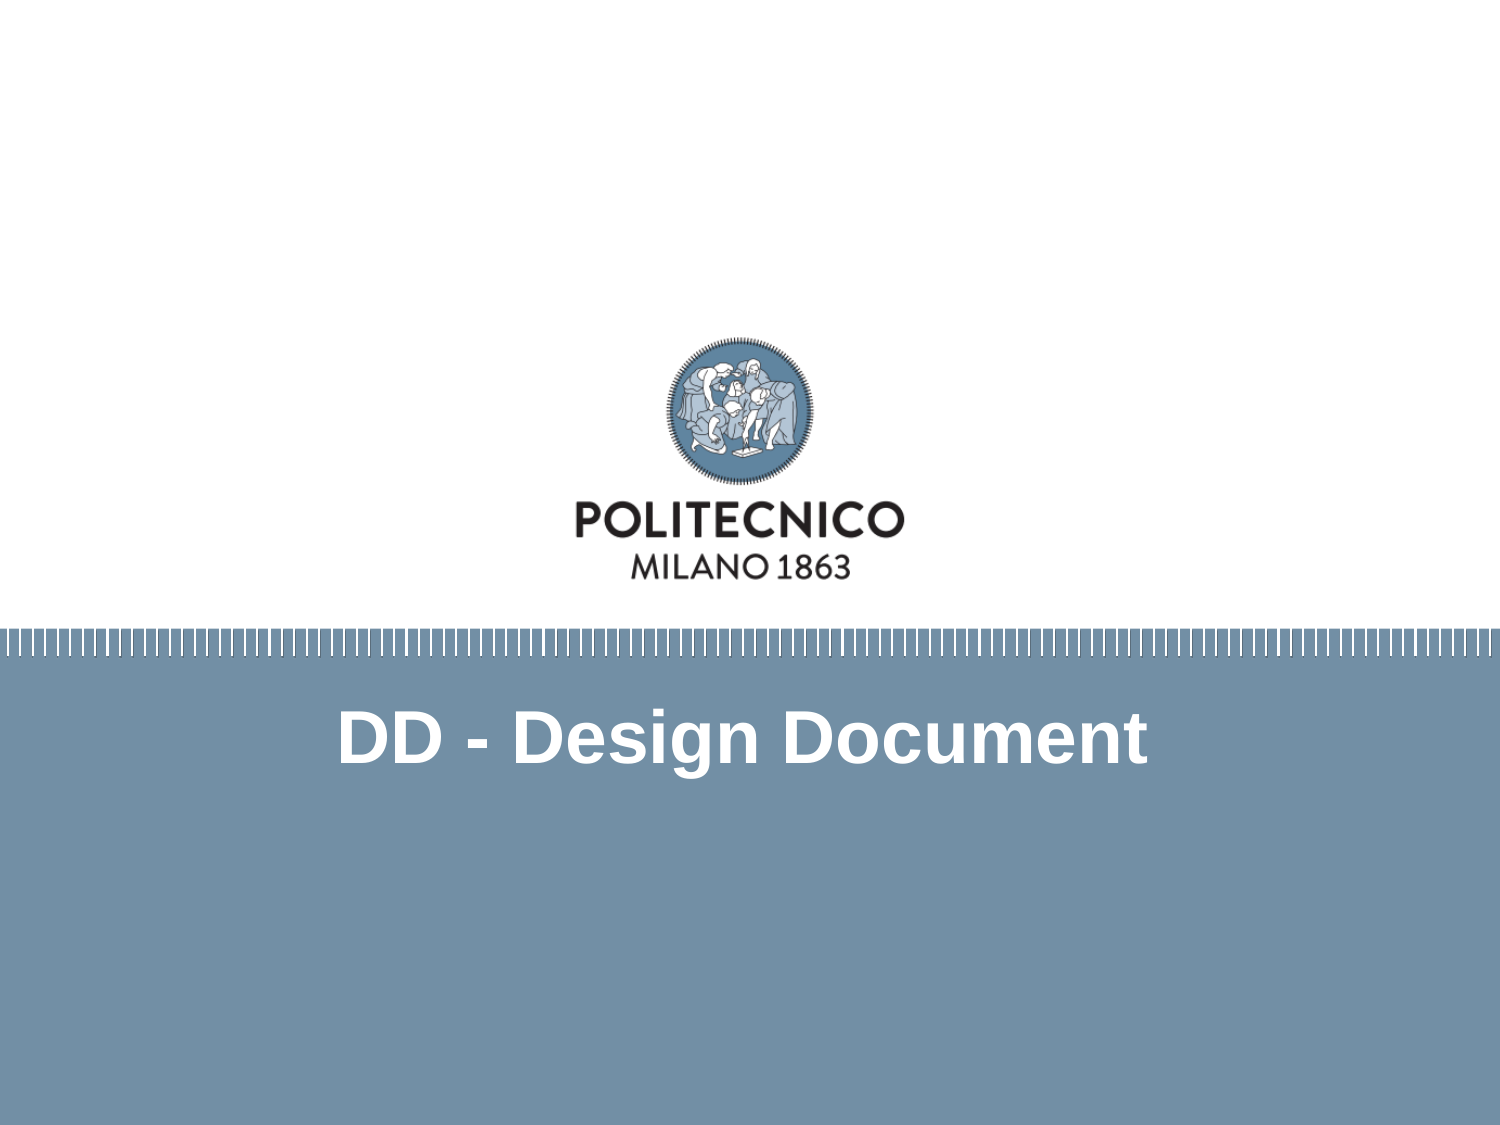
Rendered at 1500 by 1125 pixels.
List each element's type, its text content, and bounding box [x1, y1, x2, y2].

text_box DD - Design Document [105, 680, 1381, 840]
picture [515, 282, 964, 632]
